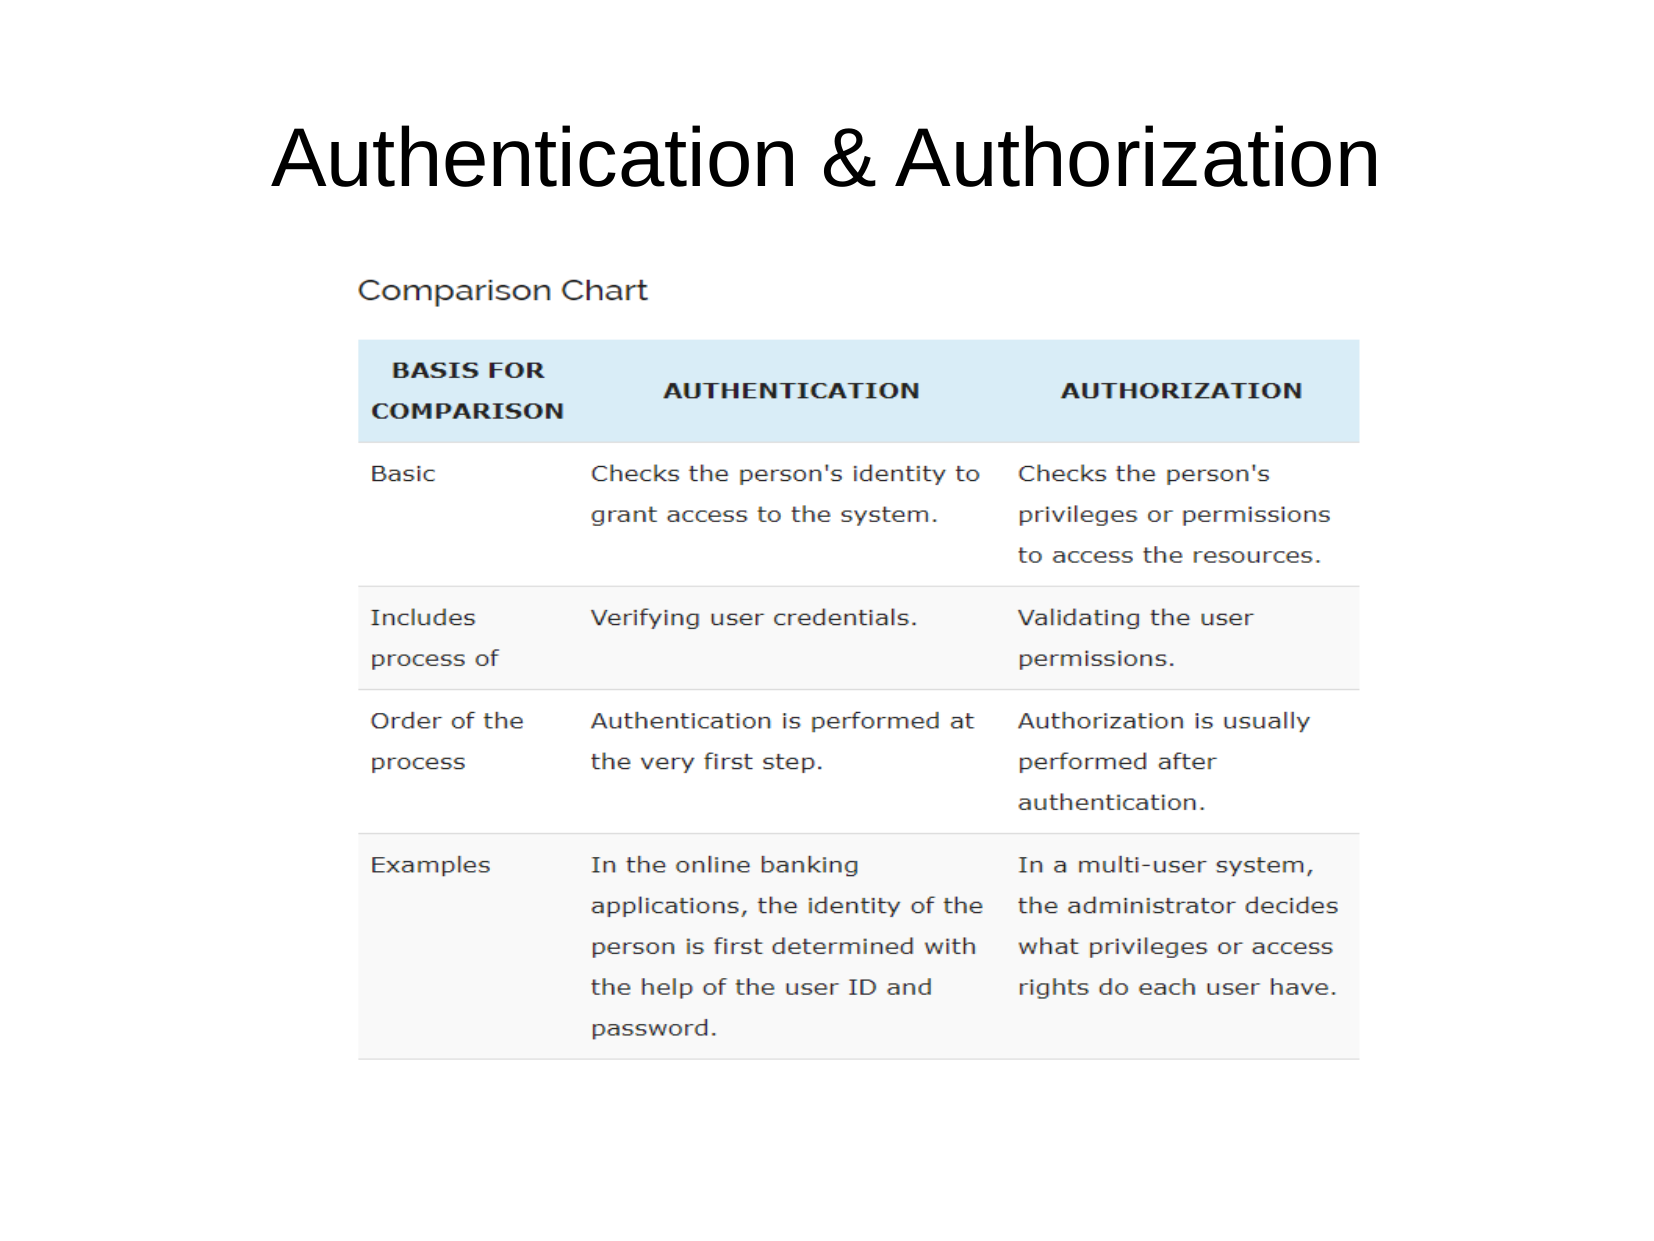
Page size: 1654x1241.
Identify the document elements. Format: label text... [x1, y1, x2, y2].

title Authentication & Authorization [82, 49, 1571, 257]
picture [357, 271, 1366, 1066]
